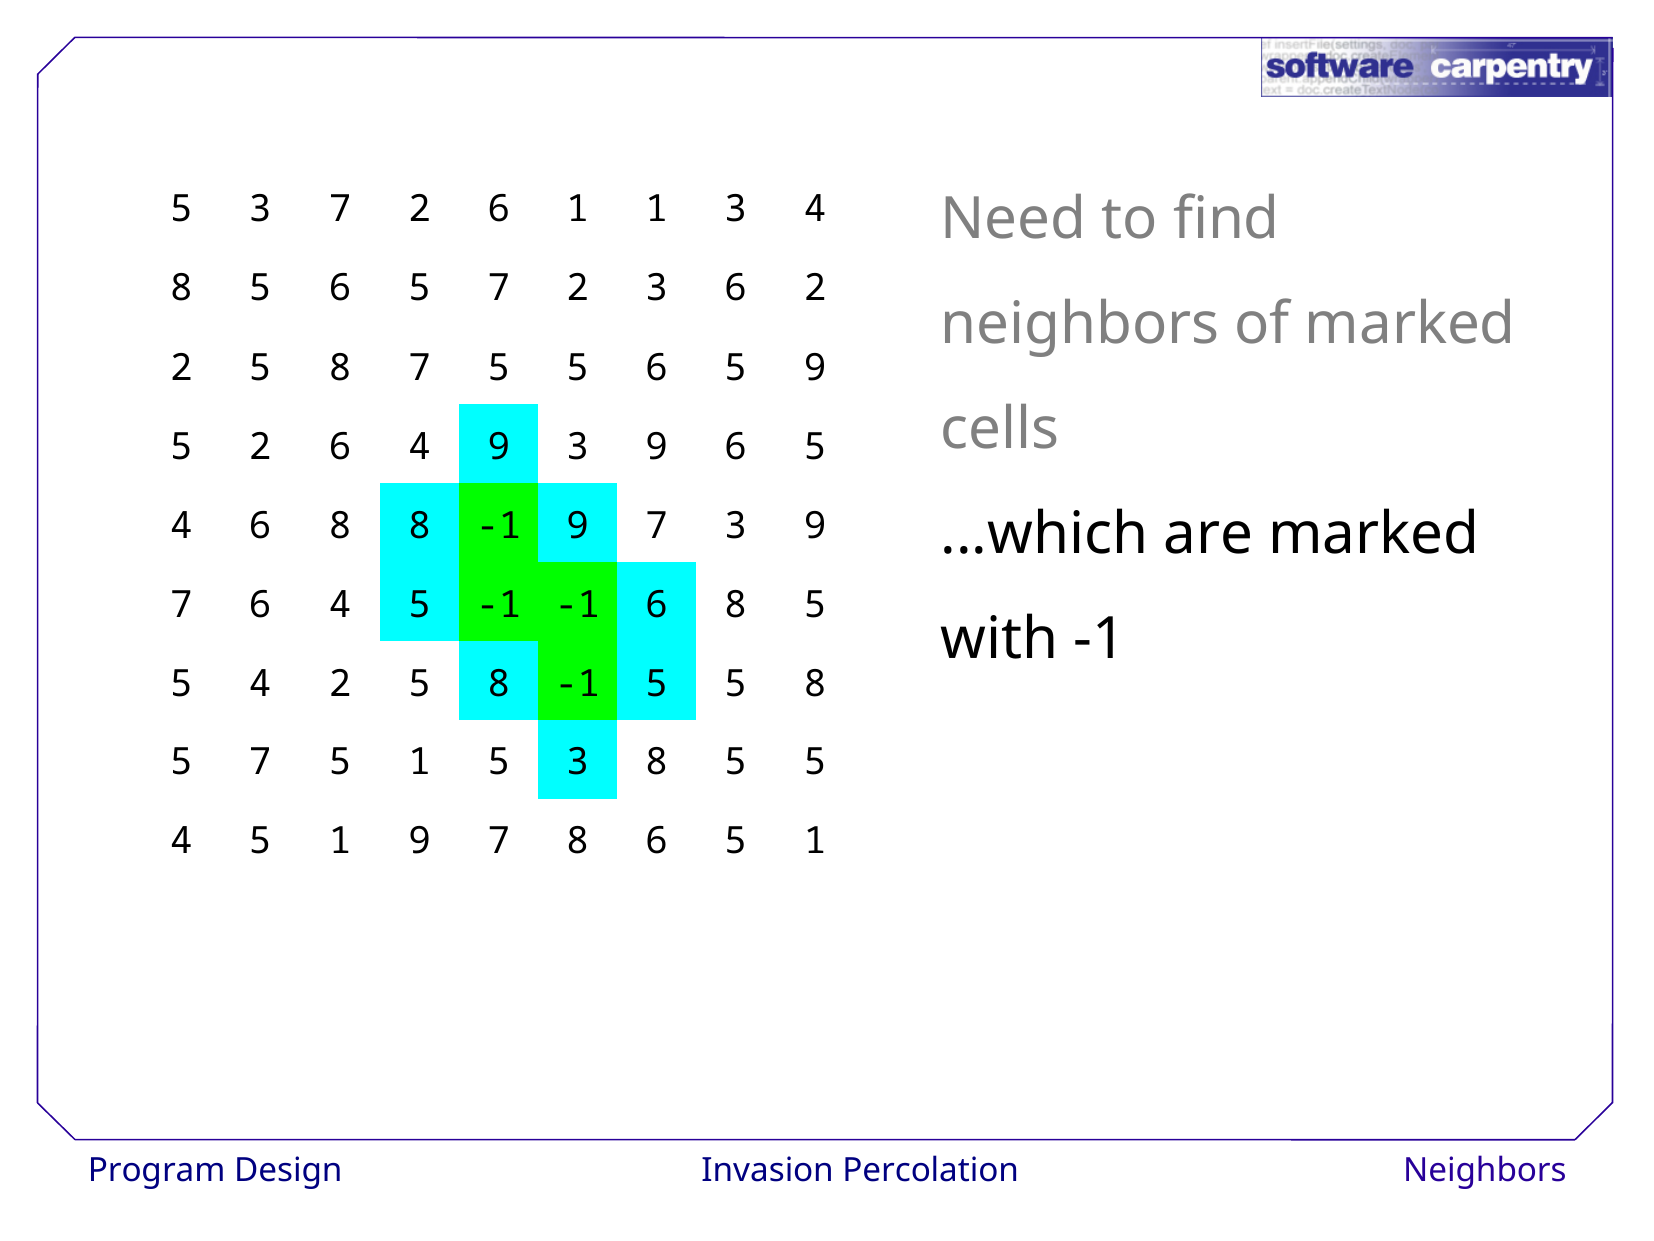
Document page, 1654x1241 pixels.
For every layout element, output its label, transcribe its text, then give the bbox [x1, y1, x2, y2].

table_cell 5 [221, 245, 300, 326]
table_cell 3 [696, 483, 775, 562]
table_cell 8 [538, 799, 617, 878]
table_cell 5 [221, 326, 300, 404]
table_cell 7 [459, 245, 538, 326]
table_header 7 [300, 166, 380, 245]
table_cell 9 [380, 799, 459, 878]
table_cell -1 [459, 483, 538, 562]
table_cell 6 [617, 562, 696, 641]
table_cell 6 [696, 245, 775, 326]
table_cell 9 [459, 404, 538, 483]
table_cell 6 [300, 245, 380, 326]
table_cell 5 [300, 720, 380, 799]
table_cell 6 [617, 326, 696, 404]
table_cell 7 [380, 326, 459, 404]
table_cell 5 [696, 720, 775, 799]
table_cell 6 [221, 483, 300, 562]
table_cell 6 [696, 404, 775, 483]
table_cell 5 [142, 404, 221, 483]
table_cell 5 [380, 245, 459, 326]
table_cell 5 [142, 641, 221, 720]
table_cell 5 [221, 799, 300, 878]
text_box Need to find neighbors of marked cells ...which are marked with -1 [925, 138, 1531, 679]
table_cell 2 [300, 641, 380, 720]
table_header 2 [380, 166, 459, 245]
table_header 3 [221, 166, 300, 245]
table_cell 3 [538, 720, 617, 799]
table_cell 8 [775, 641, 855, 720]
table_cell 8 [300, 326, 380, 404]
table_cell 5 [775, 404, 855, 483]
table_cell -1 [459, 562, 538, 641]
table_cell 8 [459, 641, 538, 720]
table_cell 9 [538, 483, 617, 562]
table_header 4 [775, 166, 855, 245]
table_cell 5 [142, 720, 221, 799]
table_cell 7 [459, 799, 538, 878]
table_cell 7 [617, 483, 696, 562]
picture [1261, 39, 1613, 97]
table_cell -1 [538, 562, 617, 641]
table_cell 7 [221, 720, 300, 799]
table_header 1 [538, 166, 617, 245]
table_header 5 [142, 166, 221, 245]
table_cell 4 [380, 404, 459, 483]
table_header 6 [459, 166, 538, 245]
table_cell 4 [142, 799, 221, 878]
table_cell 5 [775, 720, 855, 799]
table_cell 8 [696, 562, 775, 641]
table_cell 5 [538, 326, 617, 404]
table_cell 2 [538, 245, 617, 326]
table_cell 1 [380, 720, 459, 799]
table_cell 9 [617, 404, 696, 483]
table_cell 5 [459, 720, 538, 799]
table_cell 8 [617, 720, 696, 799]
table_cell 5 [696, 799, 775, 878]
table_cell 2 [775, 245, 855, 326]
table_cell 5 [459, 326, 538, 404]
table_header 1 [617, 166, 696, 245]
table_cell 6 [617, 799, 696, 878]
table_cell 9 [775, 483, 855, 562]
table_cell -1 [538, 641, 617, 720]
table_cell 2 [142, 326, 221, 404]
table_cell 3 [617, 245, 696, 326]
table_cell 2 [221, 404, 300, 483]
table_cell 6 [221, 562, 300, 641]
table_cell 9 [775, 326, 855, 404]
table_cell 5 [696, 326, 775, 404]
table_header 3 [696, 166, 775, 245]
table_cell 5 [617, 641, 696, 720]
table_cell 5 [380, 641, 459, 720]
table_cell 1 [775, 799, 855, 878]
table_cell 8 [300, 483, 380, 562]
table_cell 6 [300, 404, 380, 483]
table_cell 8 [142, 245, 221, 326]
table_cell 5 [380, 562, 459, 641]
table_cell 1 [300, 799, 380, 878]
table_cell 8 [380, 483, 459, 562]
table_cell 4 [300, 562, 380, 641]
table_cell 5 [696, 641, 775, 720]
table_cell 3 [538, 404, 617, 483]
table_cell 5 [775, 562, 855, 641]
table_cell 7 [142, 562, 221, 641]
table_cell 4 [142, 483, 221, 562]
table_cell 4 [221, 641, 300, 720]
